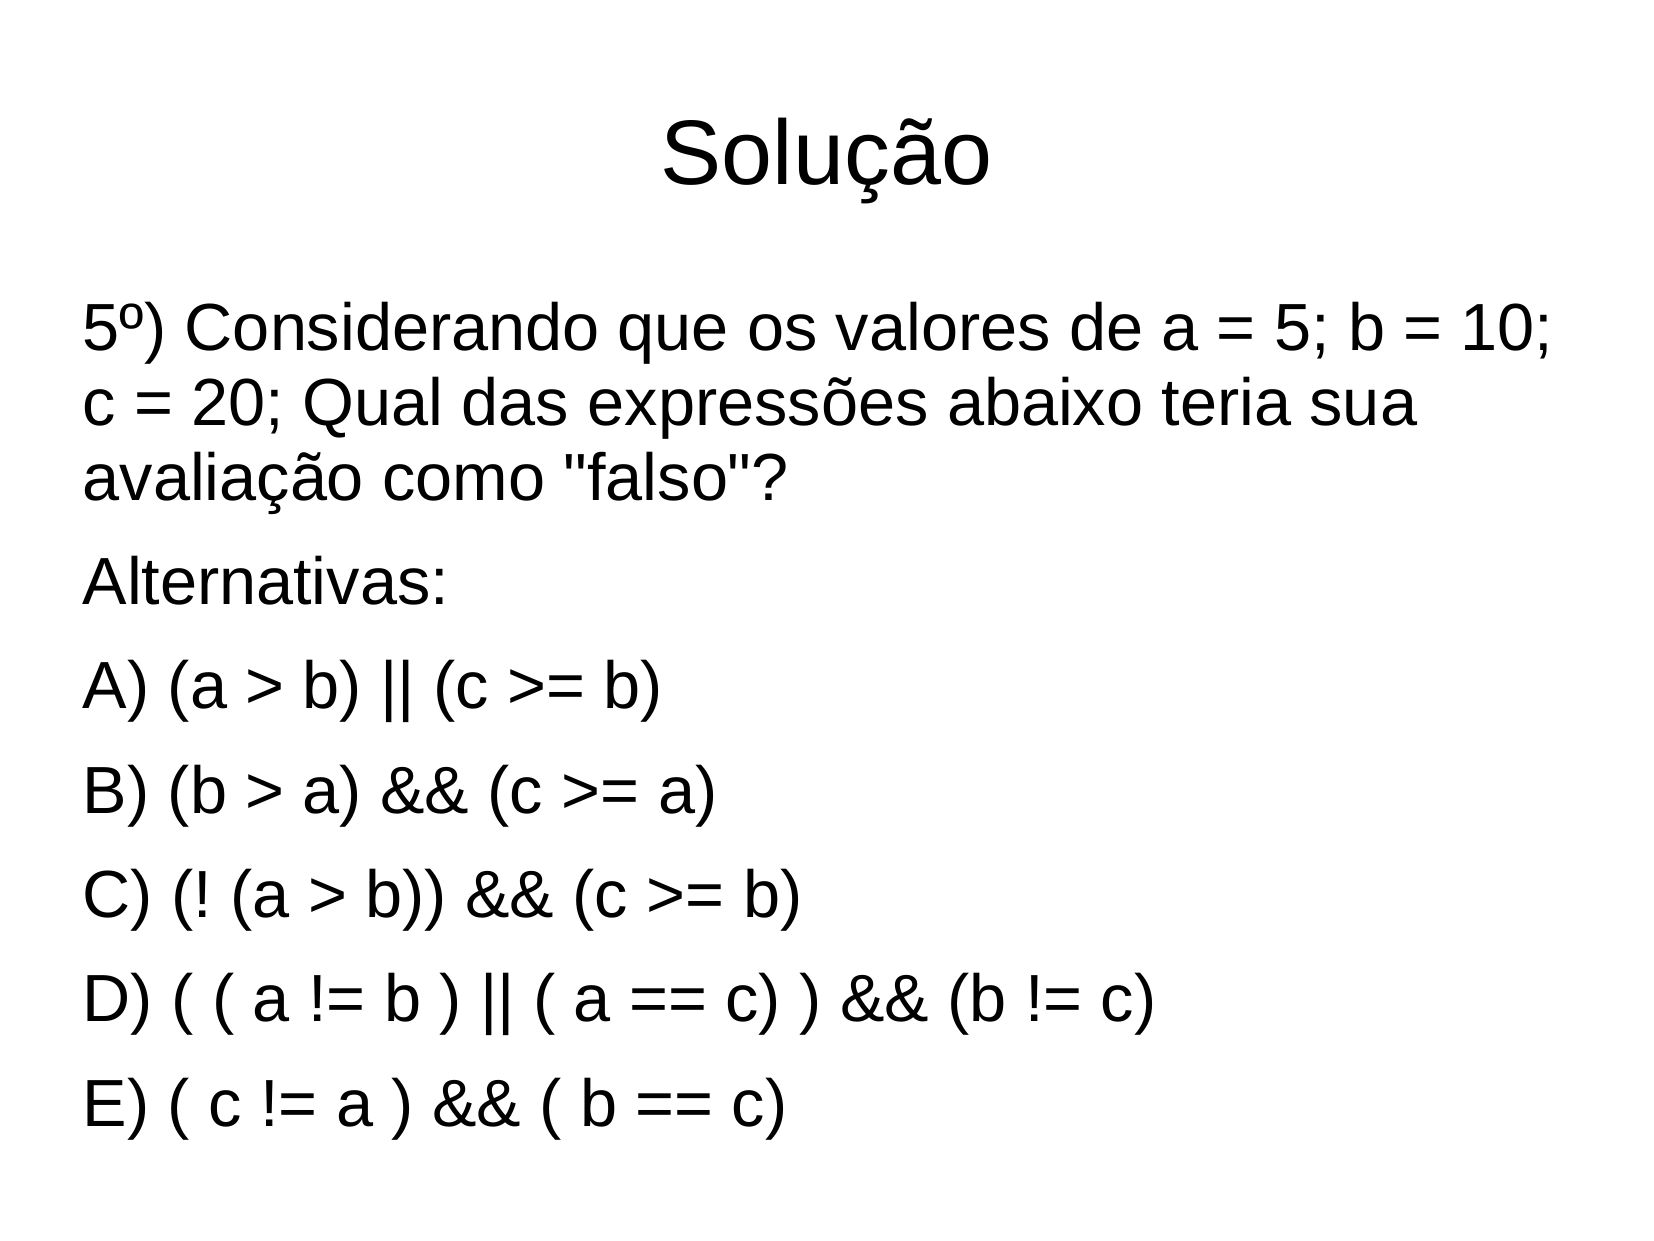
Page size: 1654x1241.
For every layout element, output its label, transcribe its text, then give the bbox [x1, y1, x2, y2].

list 5º) Considerando que os valores de a = 5; b = 10; c = 20; Qual das expressões abaixo teria sua avaliação como "falso"? Alternativas: A) (a > b) || (c >= b) B) (b > a) && (c >= a) C) (! (a > b)) && (c >= b) D) ( ( a != b ) || ( a == c) ) && (b != c) E) ( c != a ) && ( b == c) [82, 290, 1571, 1141]
title Solução [82, 49, 1571, 257]
